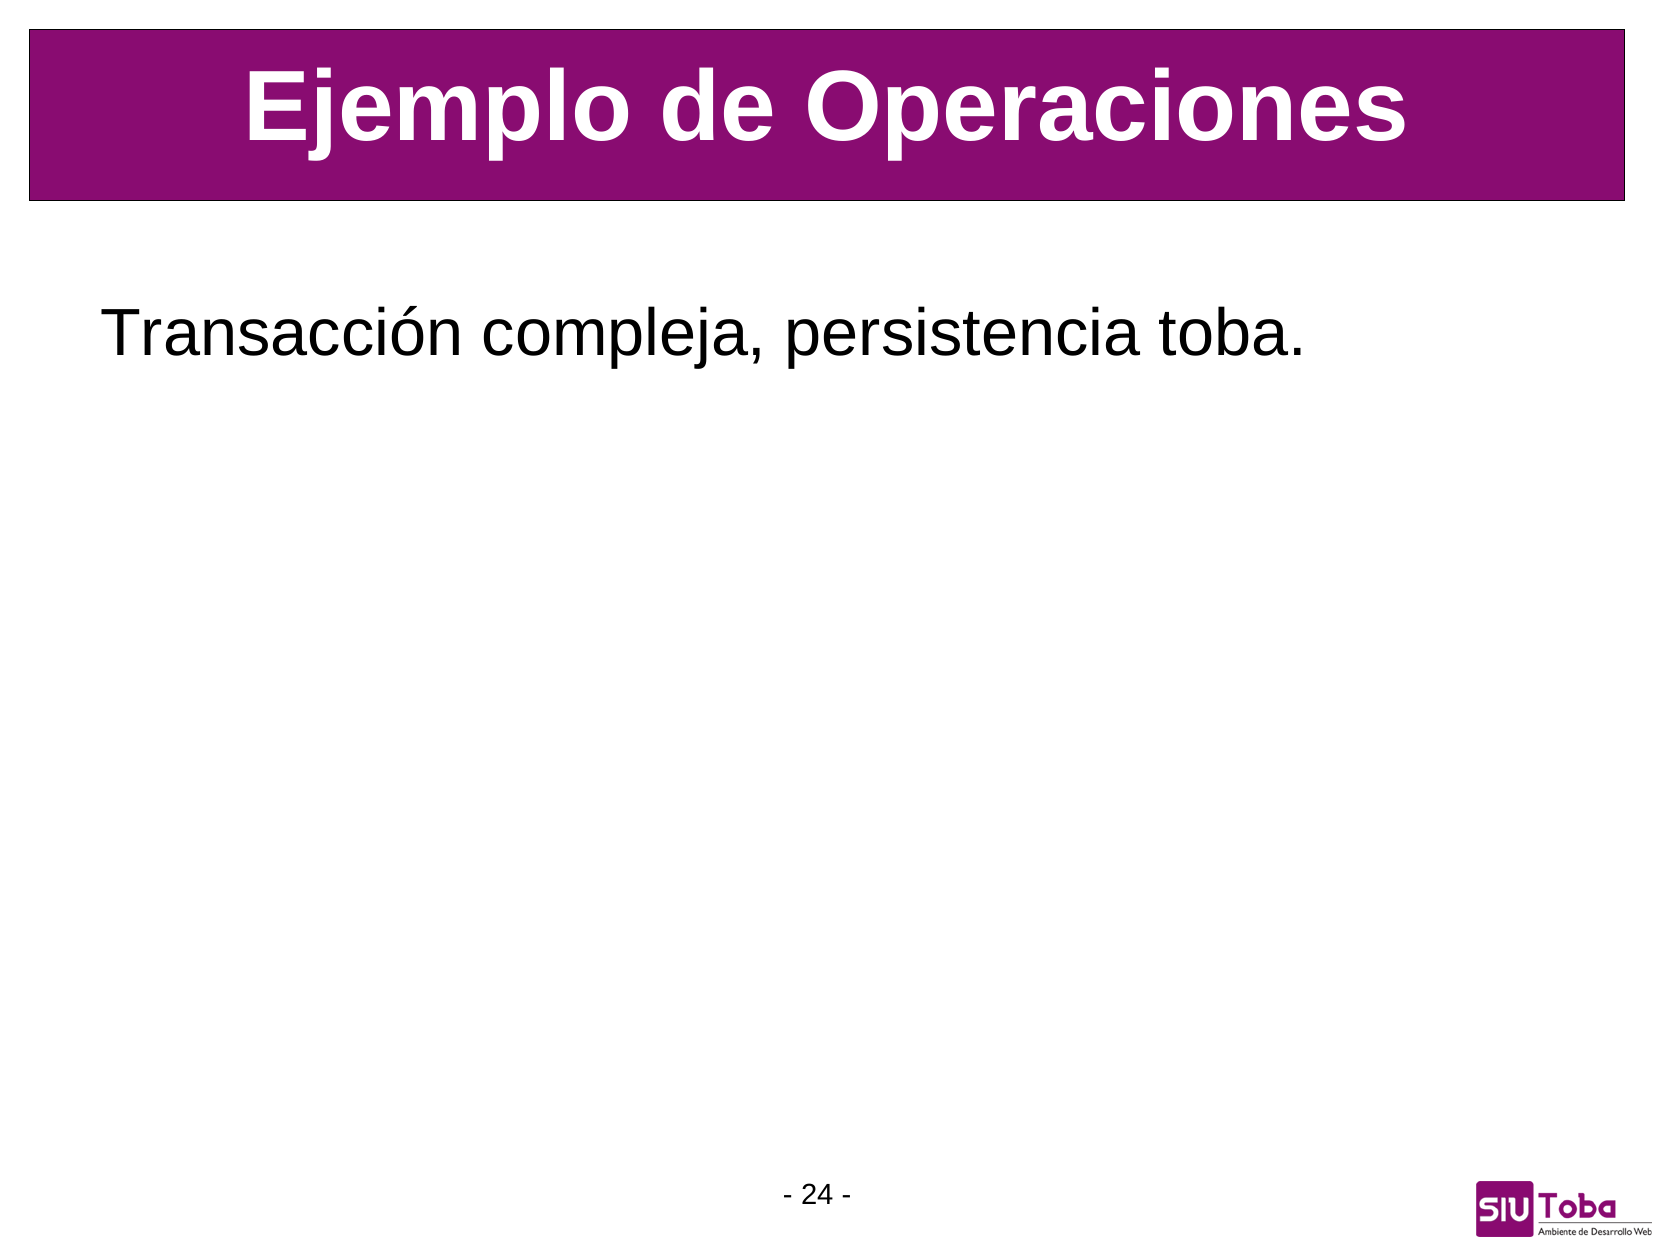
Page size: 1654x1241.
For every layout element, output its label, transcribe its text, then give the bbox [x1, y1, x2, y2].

picture [1476, 1181, 1652, 1237]
list Transacción compleja, persistencia toba. [82, 295, 1565, 1109]
title Ejemplo de Operaciones [59, 47, 1595, 166]
